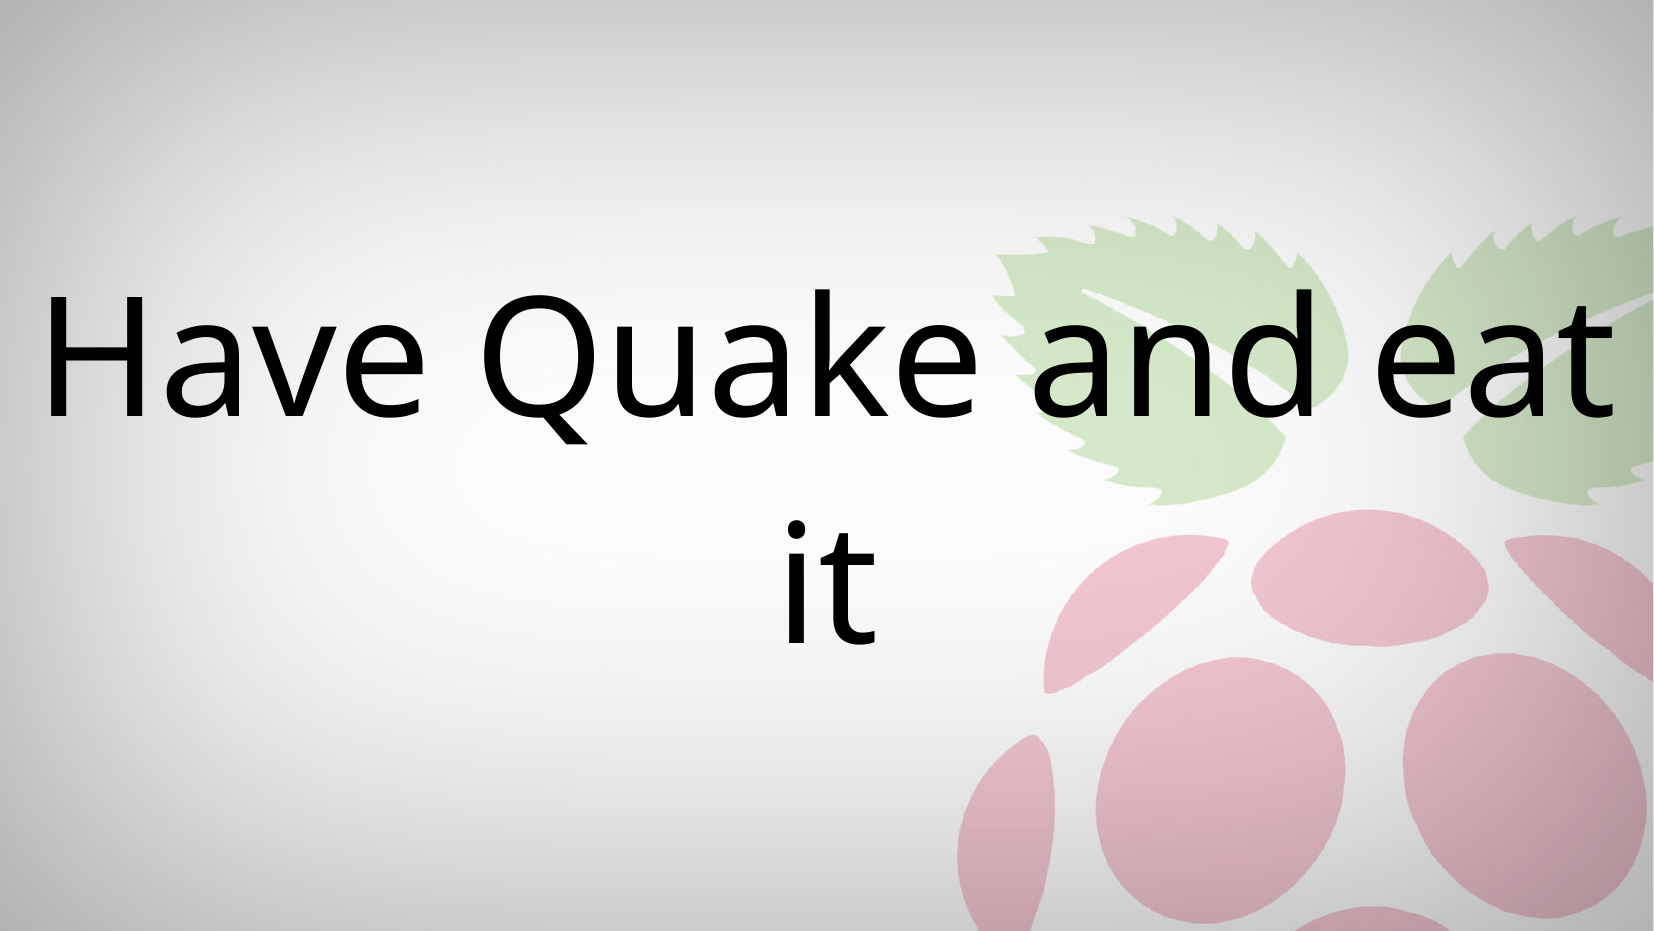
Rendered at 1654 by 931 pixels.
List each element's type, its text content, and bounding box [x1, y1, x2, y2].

subtitle Have Quake and eat it [0, 0, 1654, 931]
